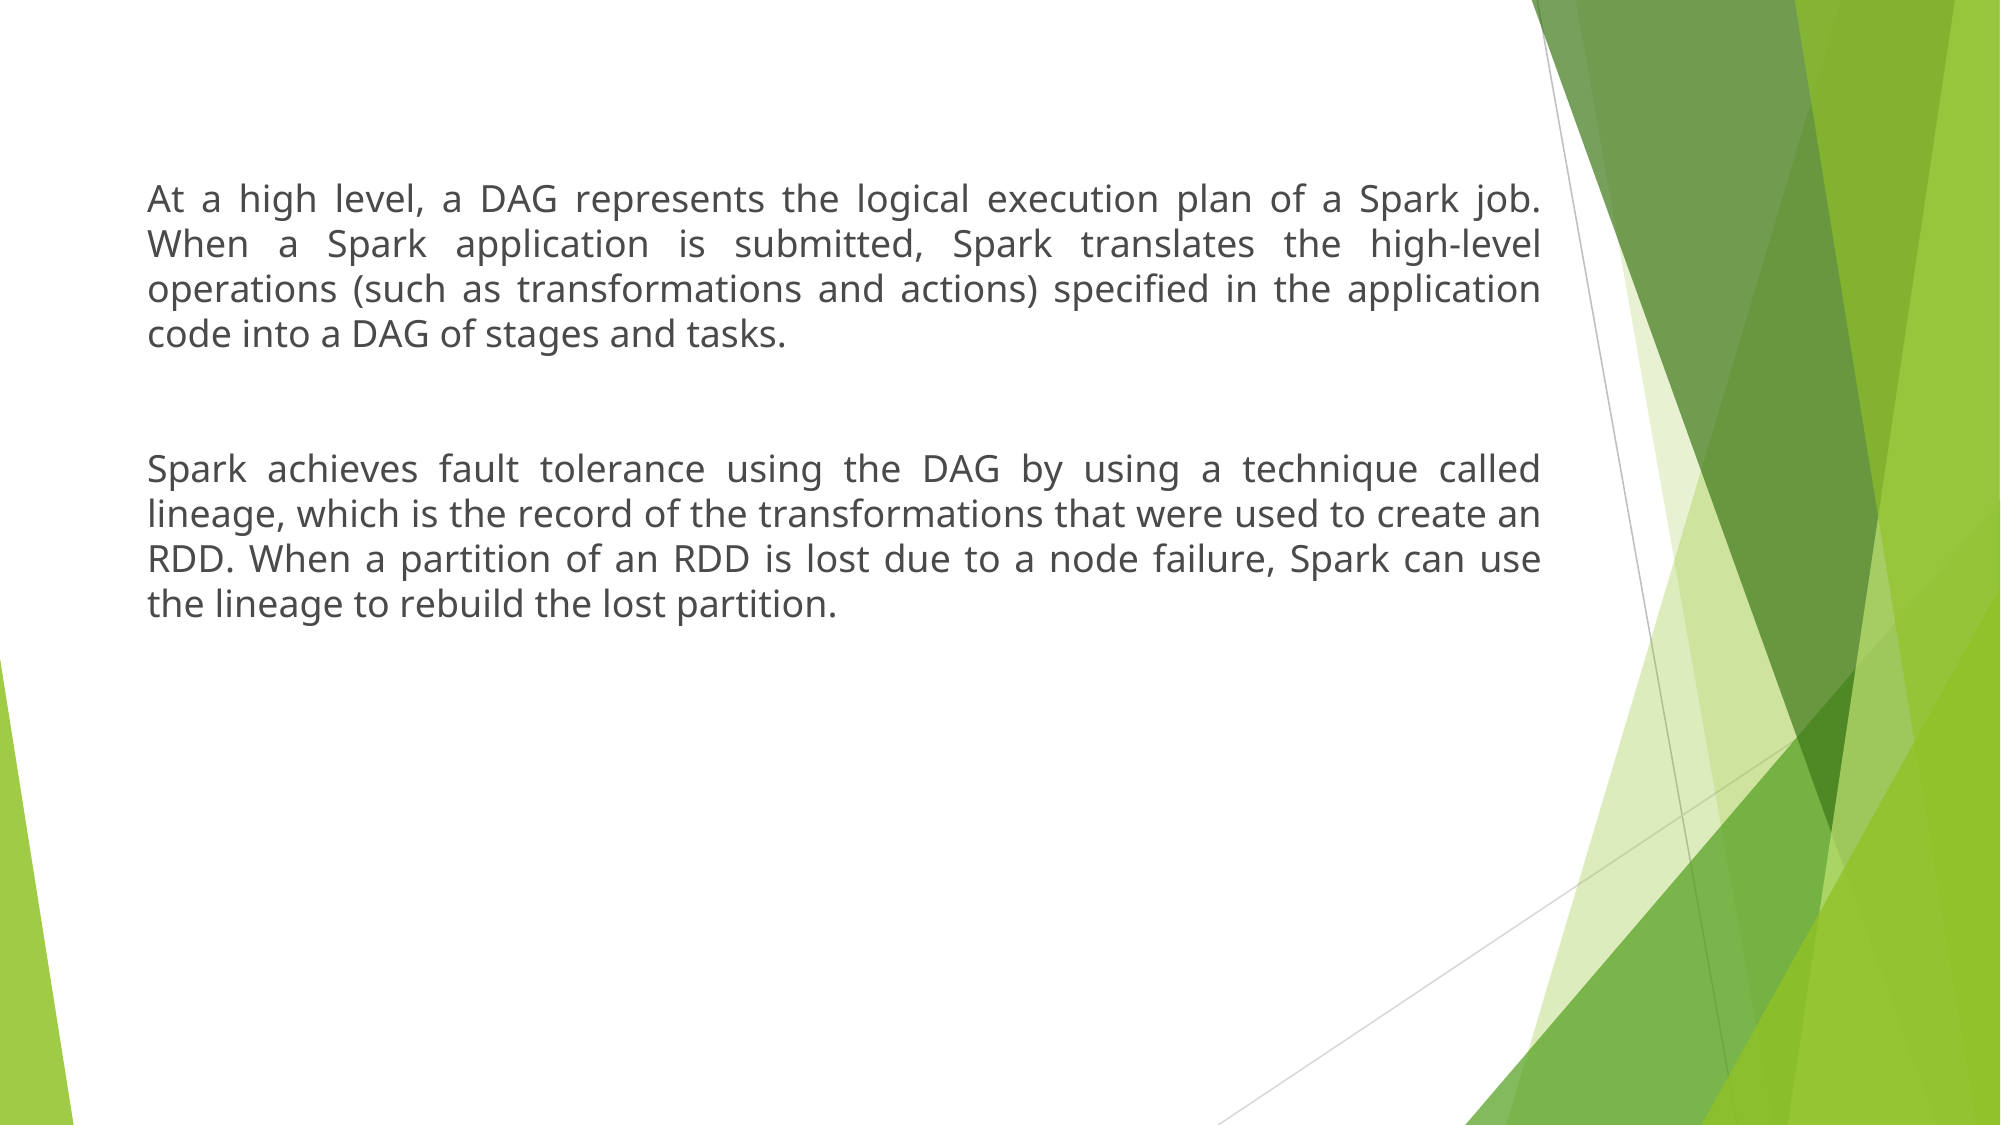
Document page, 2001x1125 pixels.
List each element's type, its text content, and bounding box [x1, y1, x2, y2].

text_box At a high level, a DAG represents the logical execution plan of a Spark job. When a Spark application is submitted, Spark translates the high-level operations (such as transformations and actions) specified in the application code into a DAG of stages and tasks. Spark achieves fault tolerance using the DAG by using a technique called lineage, which is the record of the transformations that were used to create an RDD. When a partition of an RDD is lost due to a node failure, Spark can use the lineage to rebuild the lost partition. [132, 122, 1559, 774]
